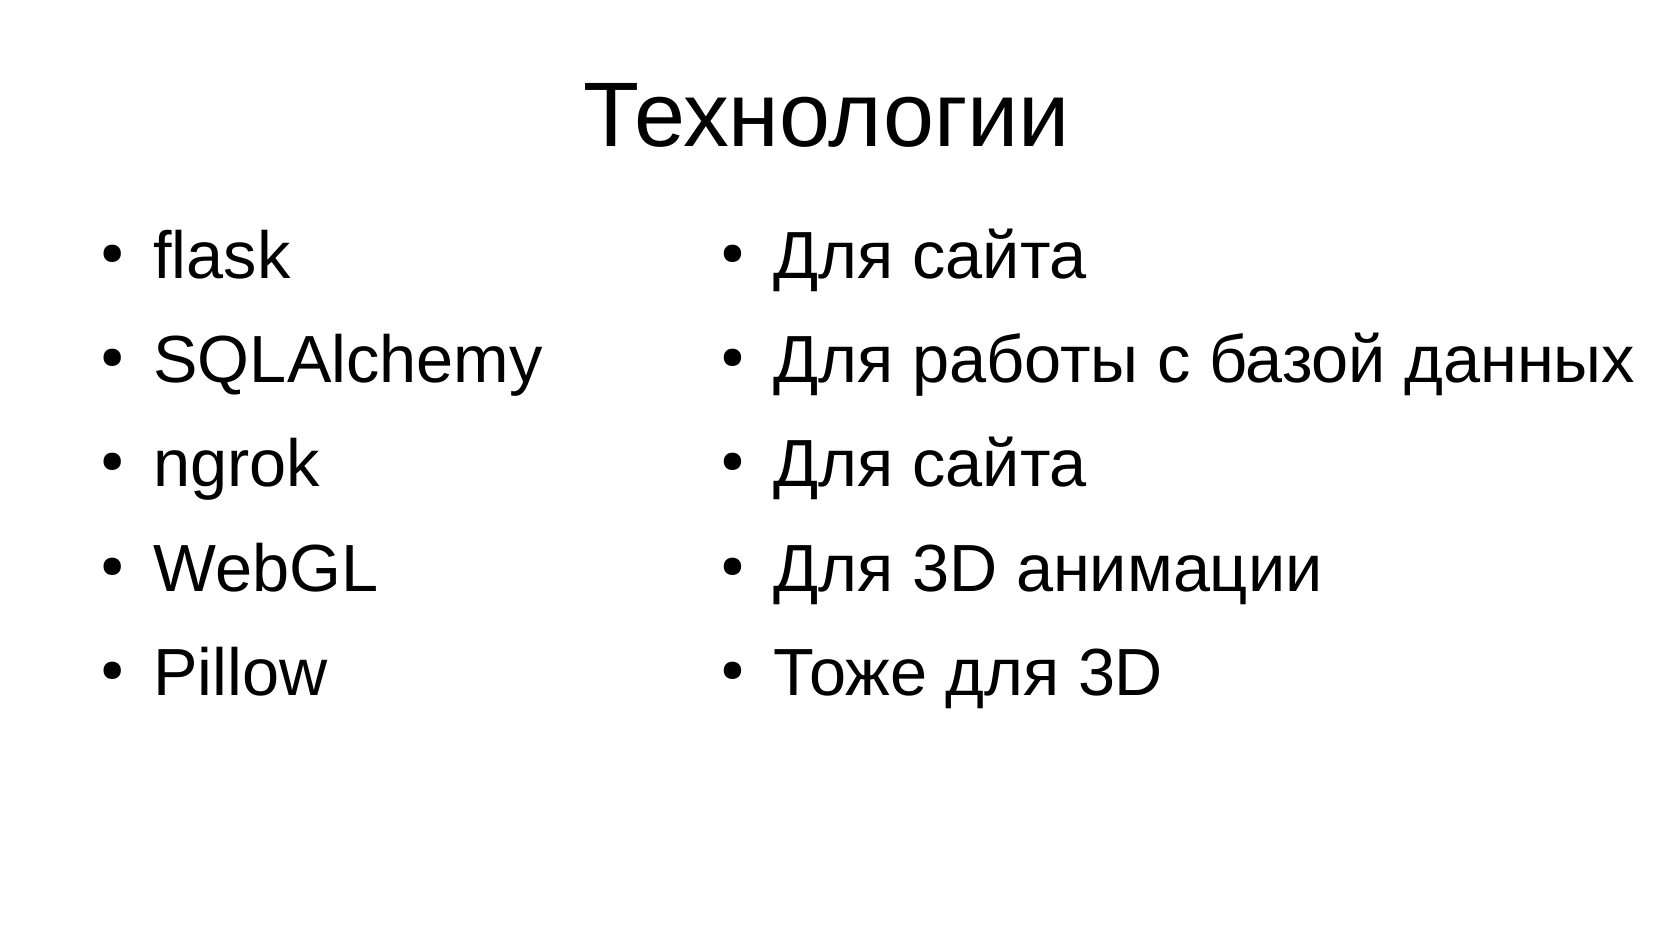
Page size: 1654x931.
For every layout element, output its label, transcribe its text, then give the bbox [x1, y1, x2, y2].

list flask SQLAlchemy ngrok WebGL Pillow [82, 217, 702, 758]
list Для сайта Для работы с базой данных Для сайта Для 3D анимации Тоже для 3D [702, 217, 1654, 758]
title Технологии [82, 37, 1571, 193]
